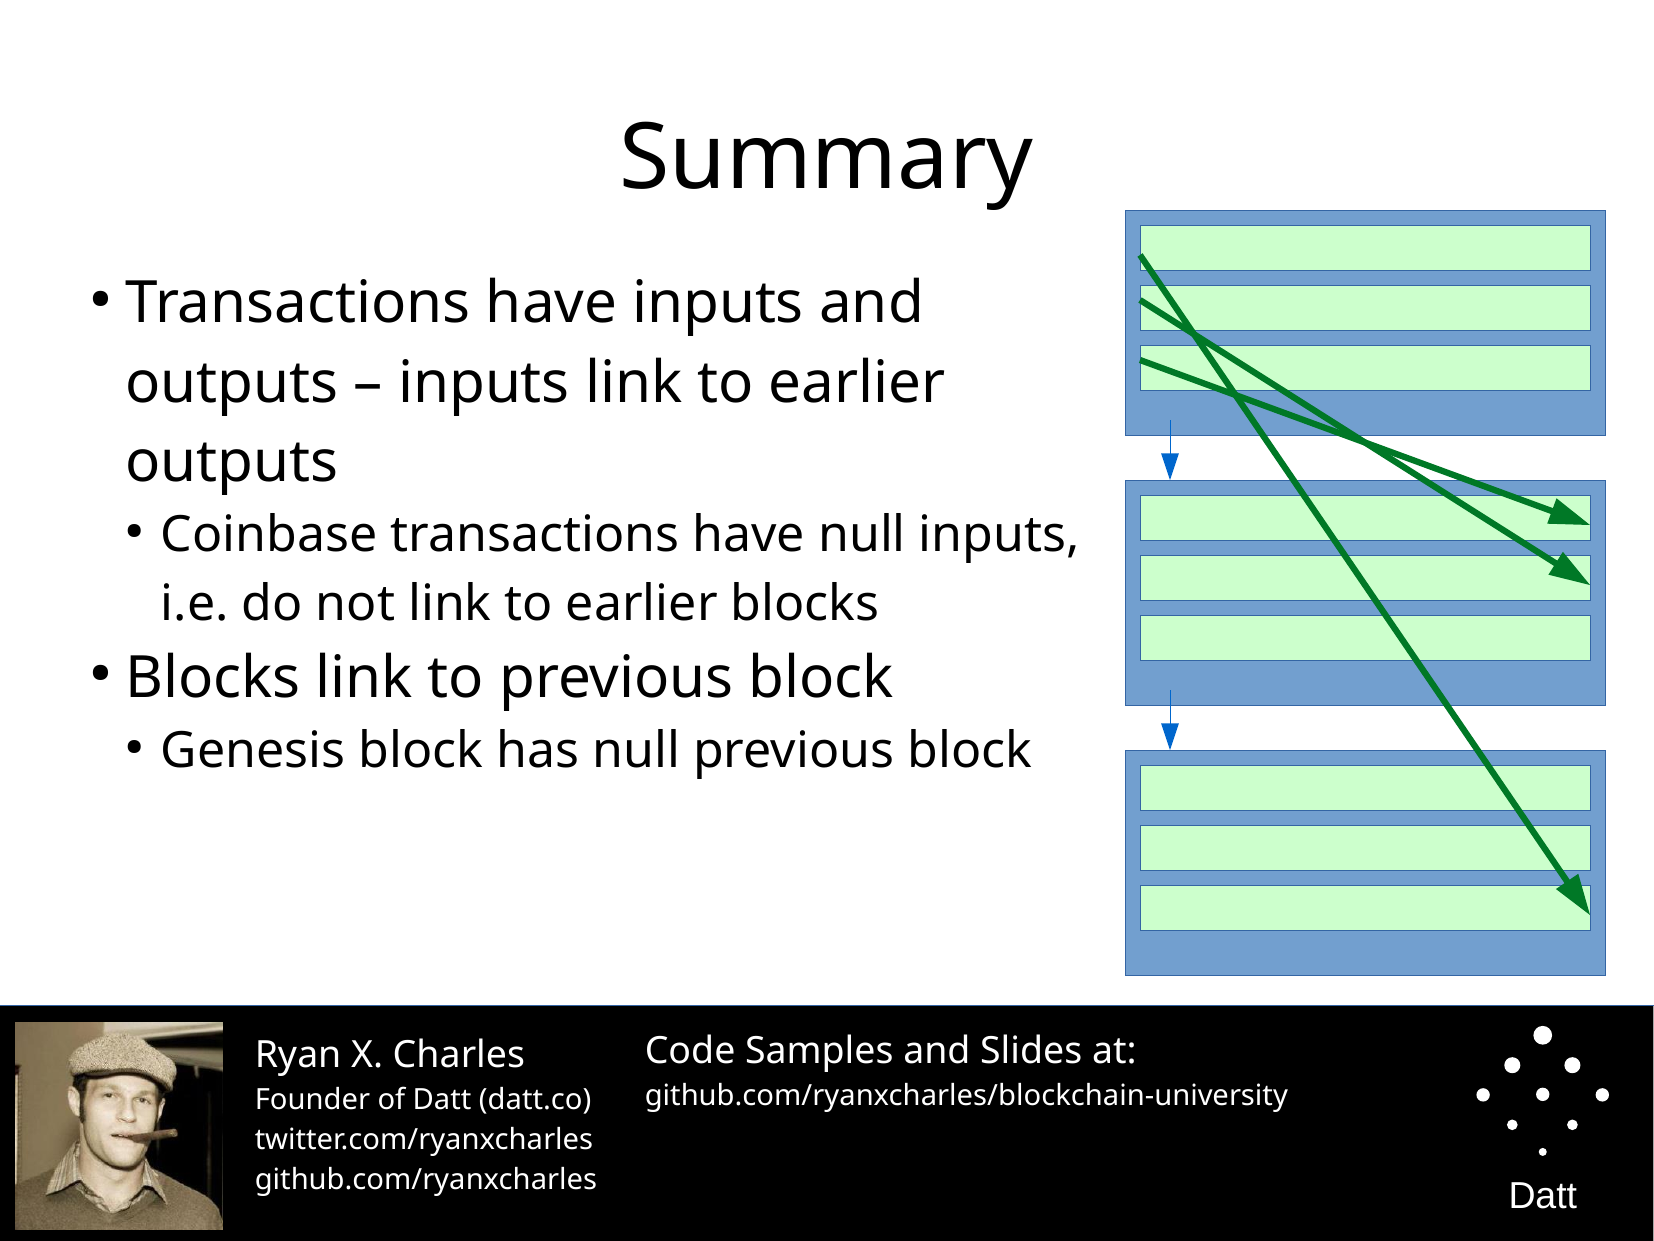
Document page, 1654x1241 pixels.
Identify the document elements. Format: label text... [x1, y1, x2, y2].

text_box Datt [1452, 1167, 1633, 1241]
picture [15, 1022, 223, 1231]
text_box [1125, 480, 1443, 706]
text_box [1125, 750, 1606, 976]
subtitle Transactions have inputs and outputs – inputs link to earlier outputs Coinbase transactions have null inputs, i.e. do not link to earlier blocks Blocks link to previous block Genesis block has null previous block [90, 260, 1096, 1001]
title Summary [82, 49, 1571, 257]
text_box [1208, 348, 1329, 425]
text_box [0, 1005, 1654, 1241]
text_box Ryan X. Charles Founder of Datt (datt.co) twitter.com/ryanxcharles github.com/ryanxcharles [240, 1020, 976, 1241]
text_box [1246, 403, 1335, 436]
text_box [1298, 480, 1606, 706]
text_box Code Samples and Slides at: github.com/ryanxcharles/blockchain-university [630, 1015, 1403, 1156]
text_box [1125, 210, 1606, 436]
picture [1475, 1023, 1611, 1159]
